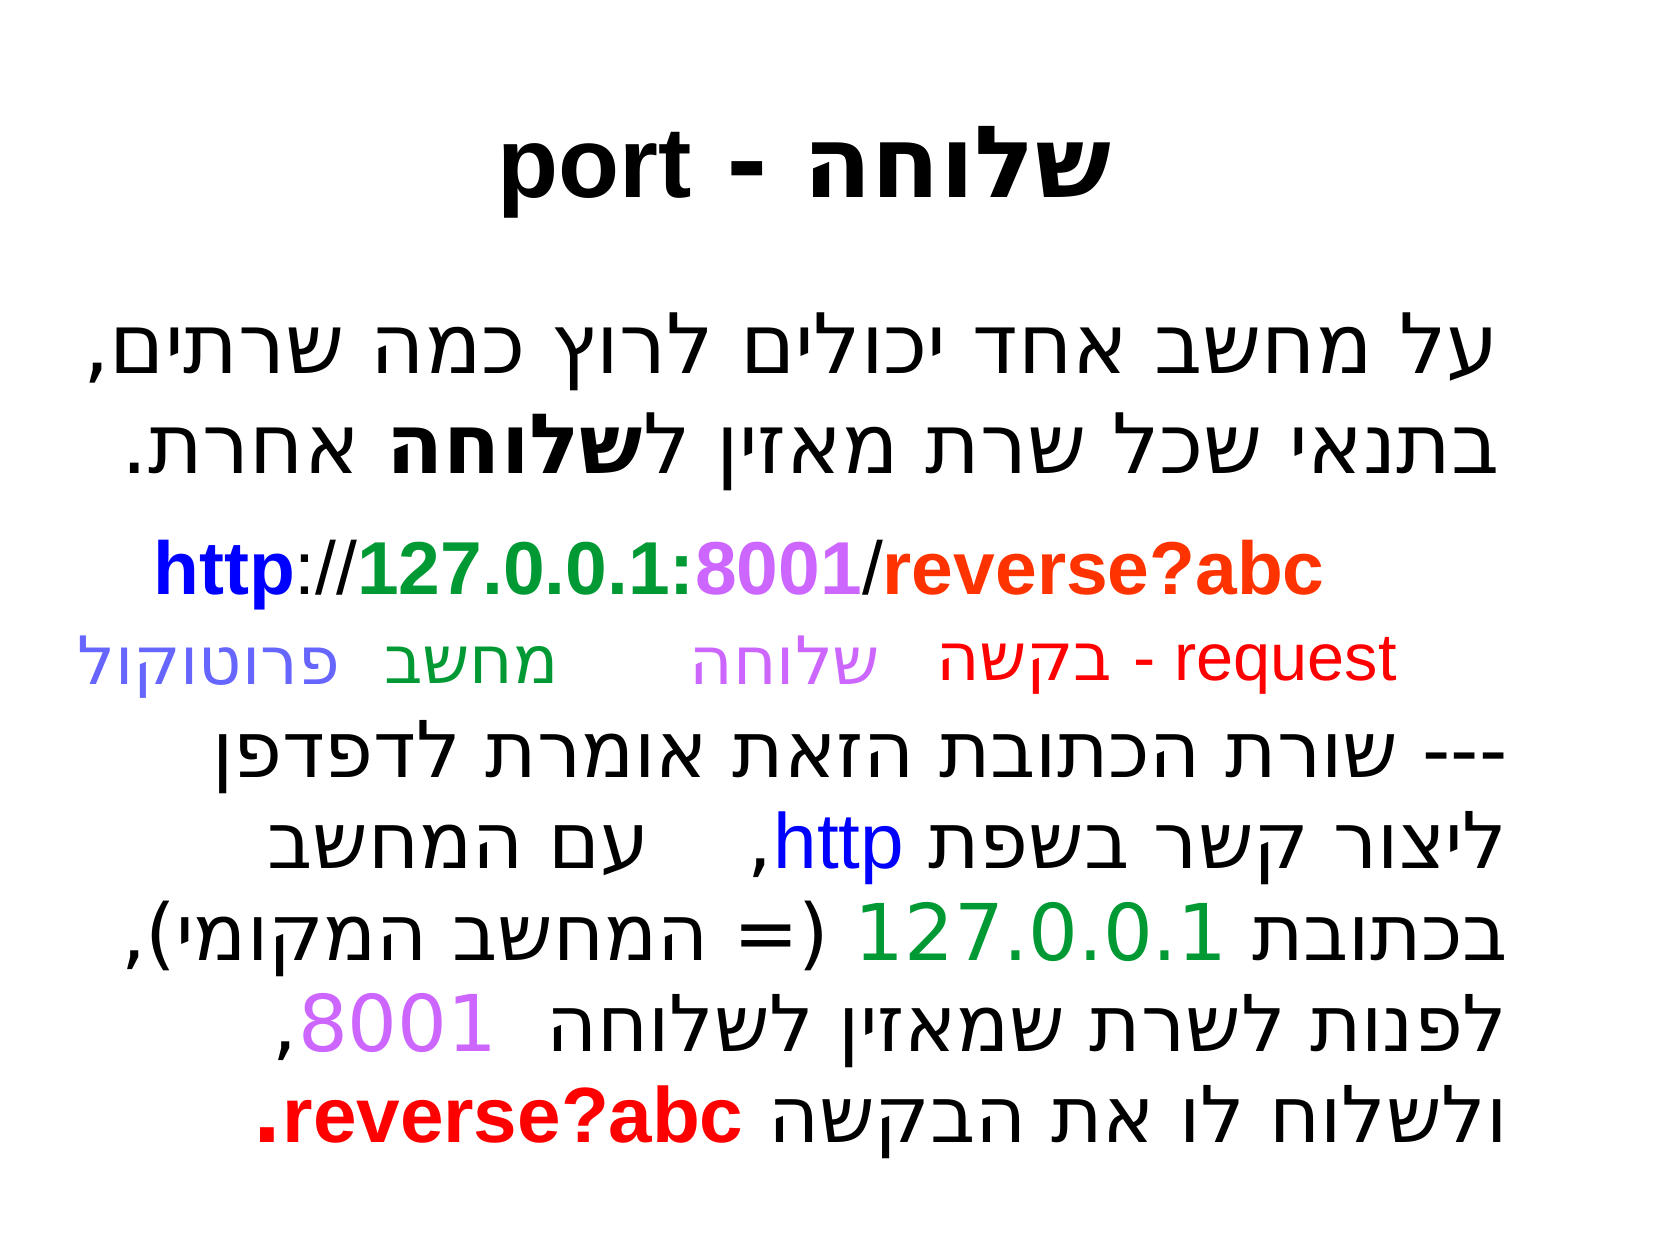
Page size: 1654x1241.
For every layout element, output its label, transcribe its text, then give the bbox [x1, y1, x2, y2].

text_box בקשה - request [921, 611, 1396, 705]
list --- שורת הכתובת הזאת אומרת לדפדפן ליצור קשר בשפת http, עם המחשב בכתובת 127.0.0.1 (= המחשב המקומי), לפנות לשרת שמאזין לשלוחה 8001, ולשלוח לו את הבקשה reverse?abc. [86, 705, 1576, 1171]
list על מחשב אחד יכולים לרוץ כמה שרתים, בתנאי שכל שרת מאזין לשלוחה אחרת. http://127.0.0.1:8001/reverse?abc [82, 290, 1571, 646]
text_box שלוחה [675, 615, 883, 704]
text_box פרוטוקול [62, 615, 316, 704]
text_box מחשב [369, 613, 563, 703]
title שלוחה - port [63, 45, 1546, 271]
